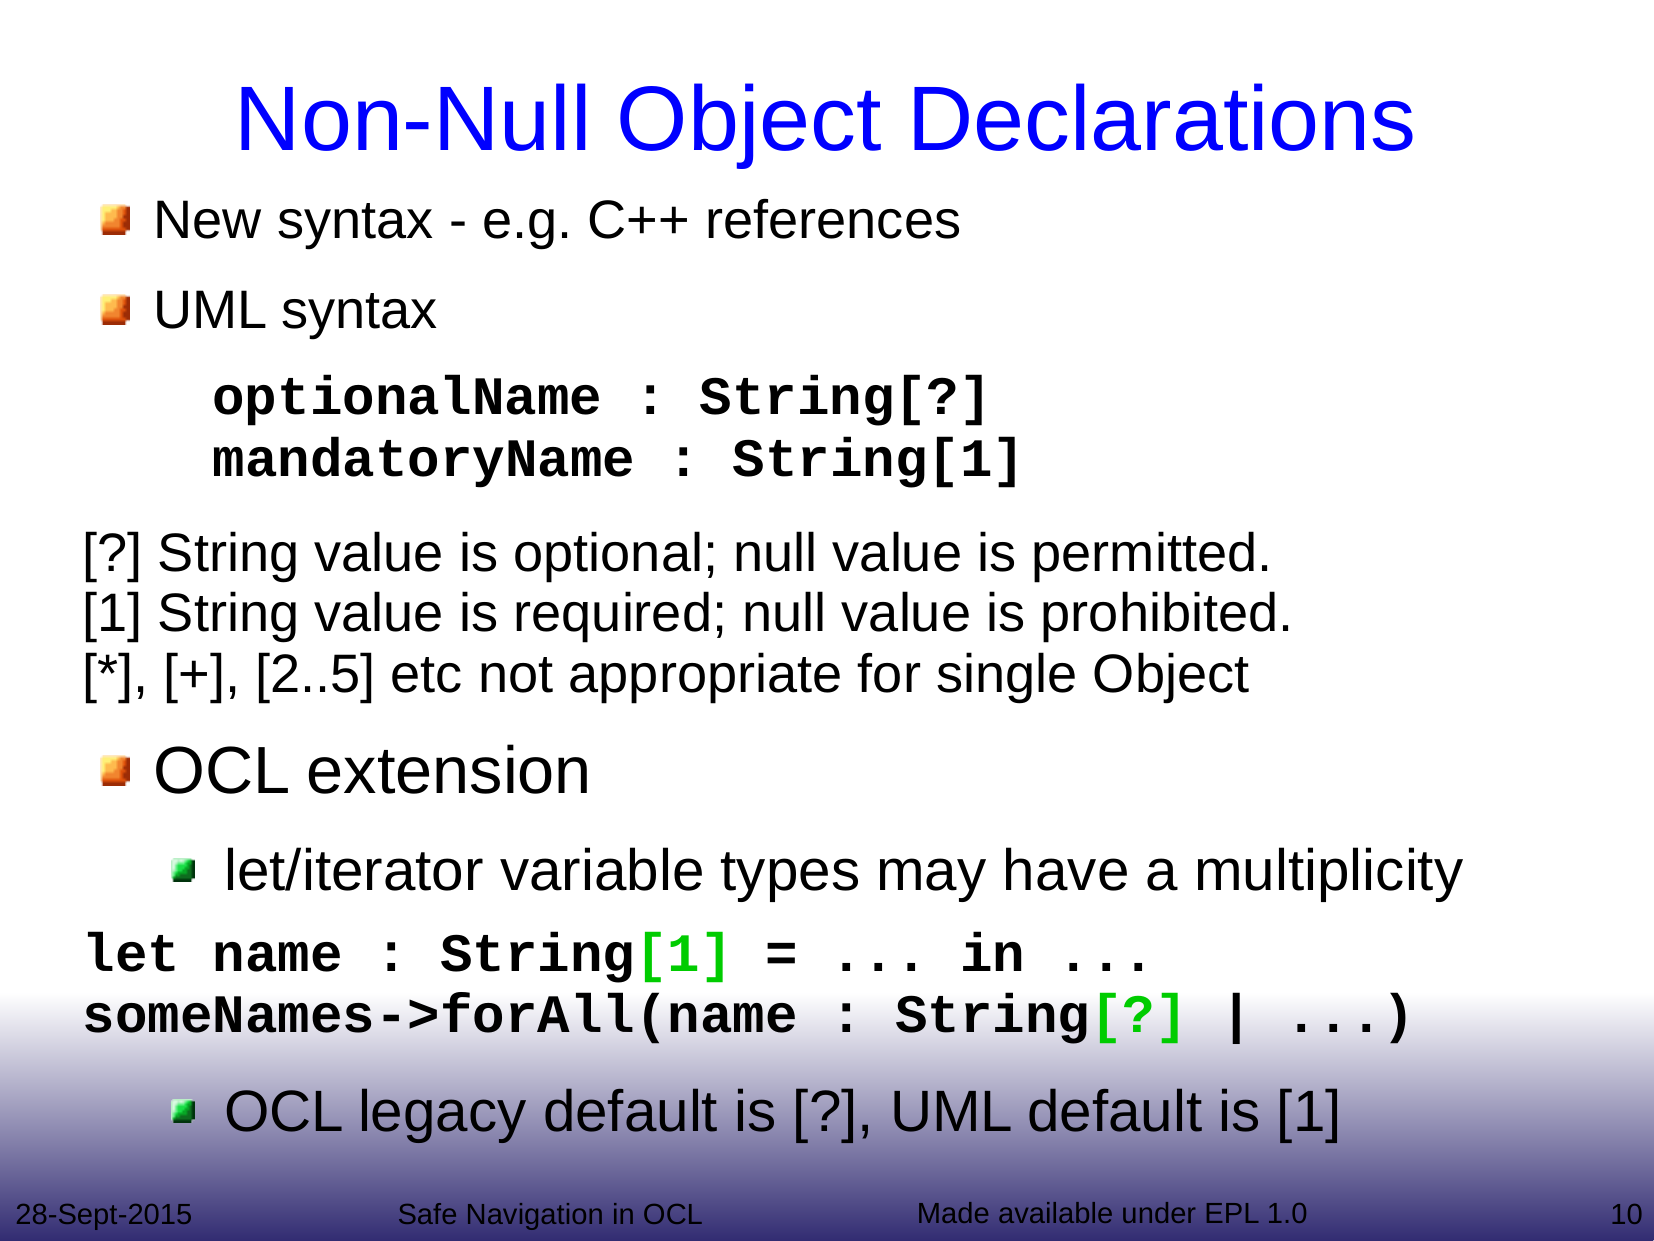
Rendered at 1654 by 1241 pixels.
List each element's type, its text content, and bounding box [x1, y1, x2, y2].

list New syntax - e.g. C++ references UML syntax optionalName : String[?] mandatoryName : String[1] [?] String value is optional; null value is permitted. [1] String value is required; null value is prohibited. [*], [+], [2..5] etc not appropriate for single Object OCL extension let/iterator variable types may have a multiplicity let name : String[1] = ... in ... someNames->forAll(name : String[?] | ...) OCL legacy default is [?], UML default is [1] [82, 189, 1571, 1145]
title Non-Null Object Declarations [82, 49, 1571, 187]
